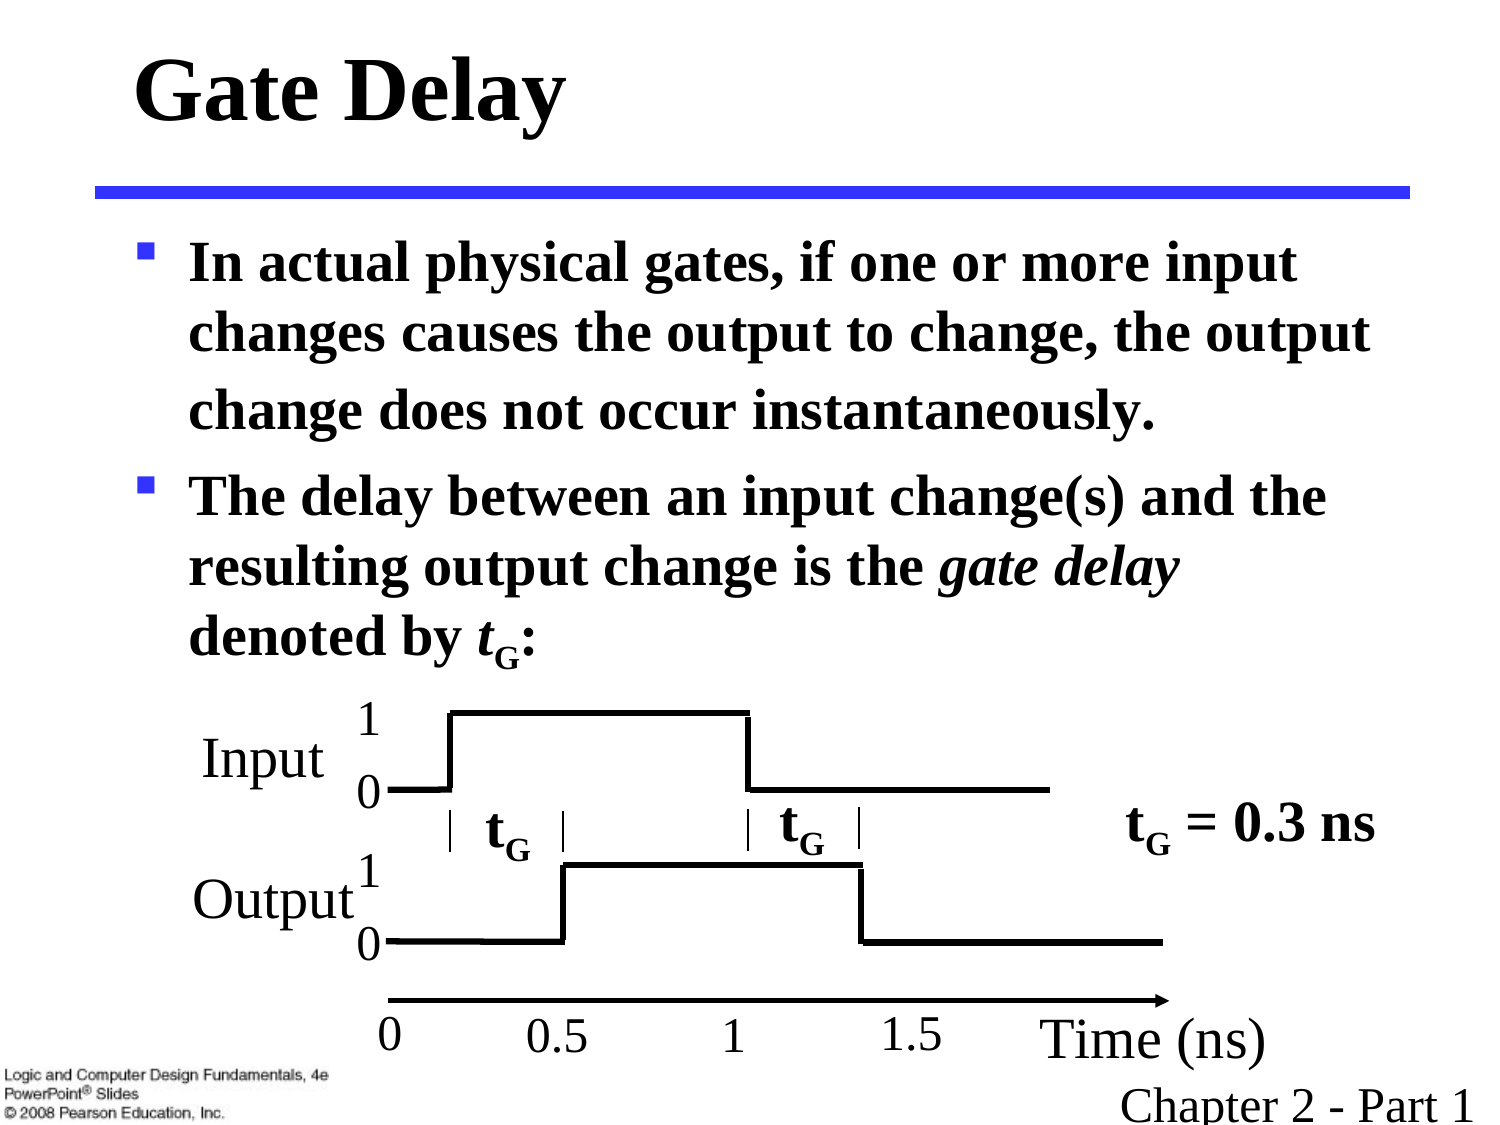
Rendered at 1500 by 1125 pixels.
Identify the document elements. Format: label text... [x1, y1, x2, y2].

list In actual physical gates, if one or more input changes causes the output to change, the output change does not occur instantaneously. The delay between an input change(s) and the resulting output change is the gate delay denoted by tG: [117, 215, 1393, 1041]
text_box 1.5 [865, 993, 958, 1069]
text_box tG [723, 775, 882, 871]
text_box 0 [341, 906, 397, 979]
text_box 1 [341, 830, 397, 906]
text_box Output [177, 852, 341, 939]
picture [4, 1066, 329, 1123]
text_box 0.5 [510, 995, 604, 1071]
text_box Input [186, 710, 340, 797]
text_box Time (ns) [1024, 992, 1283, 1078]
text_box 1 [341, 677, 397, 754]
title Gate Delay [117, 0, 1393, 168]
text_box 0 [341, 754, 397, 826]
text_box 0 [362, 992, 418, 1069]
text_box tG [429, 781, 588, 877]
text_box tG = 0.3 ns [1083, 775, 1419, 871]
text_box 1 [706, 994, 762, 1071]
